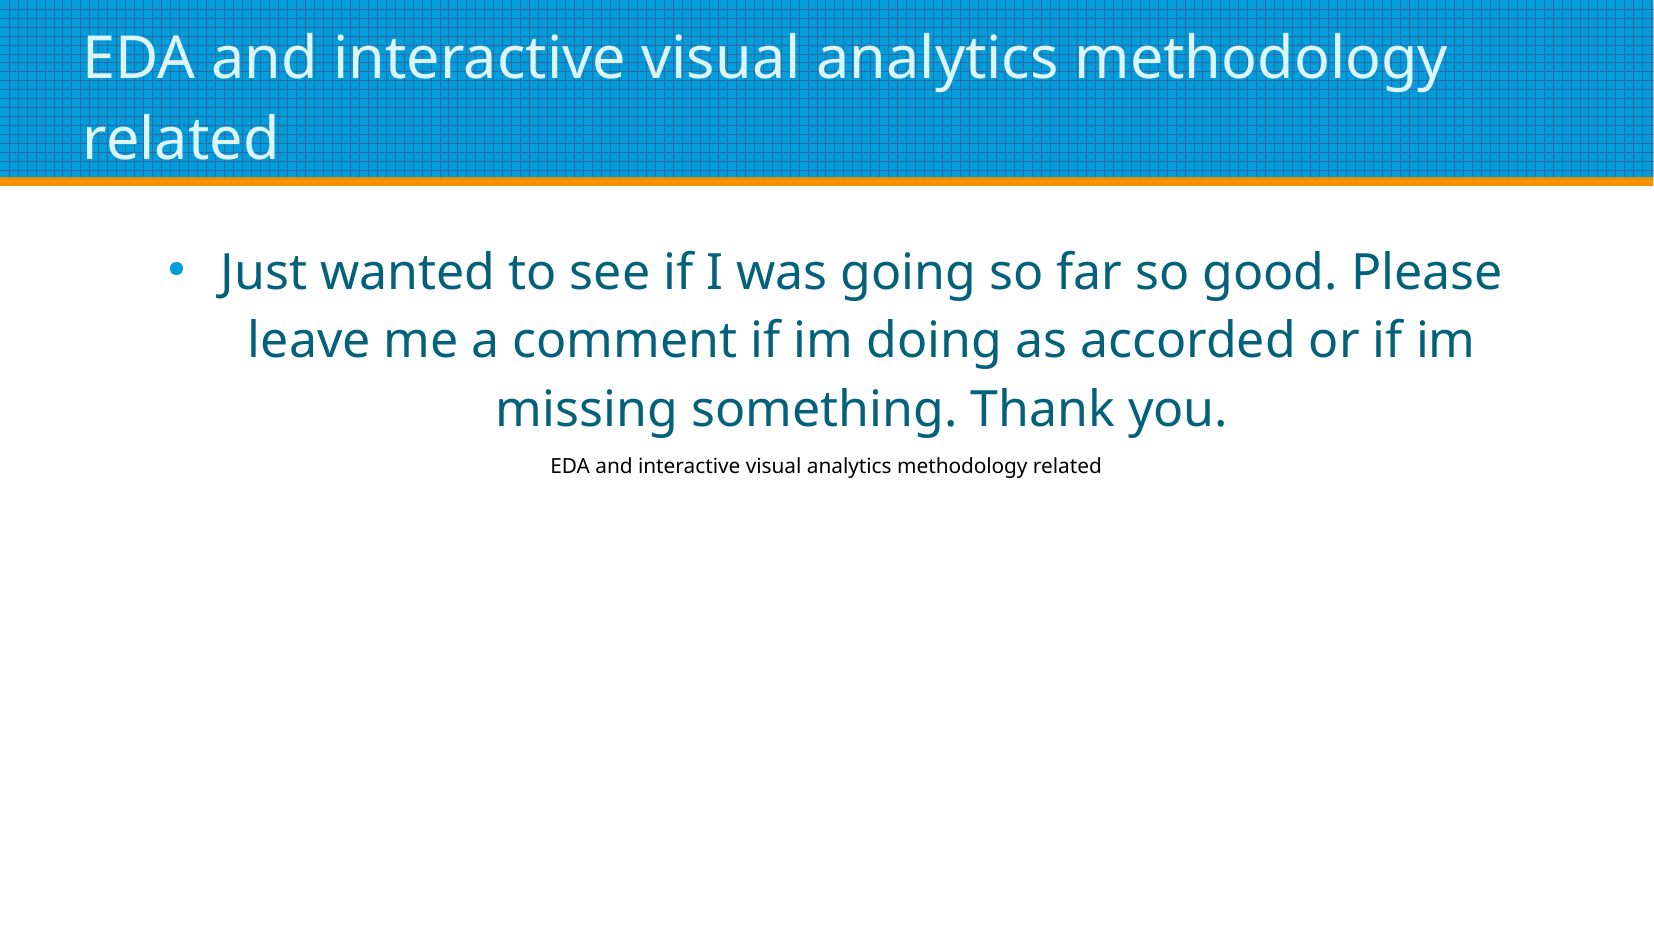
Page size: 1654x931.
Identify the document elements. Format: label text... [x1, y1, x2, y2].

text_box EDA and interactive visual analytics methodology related [544, 445, 1113, 486]
title EDA and interactive visual analytics methodology related [82, 14, 1571, 178]
list Just wanted to see if I was going so far so good. Please leave me a comment if im doing as accorded or if im missing something. Thank you. [82, 236, 1571, 813]
